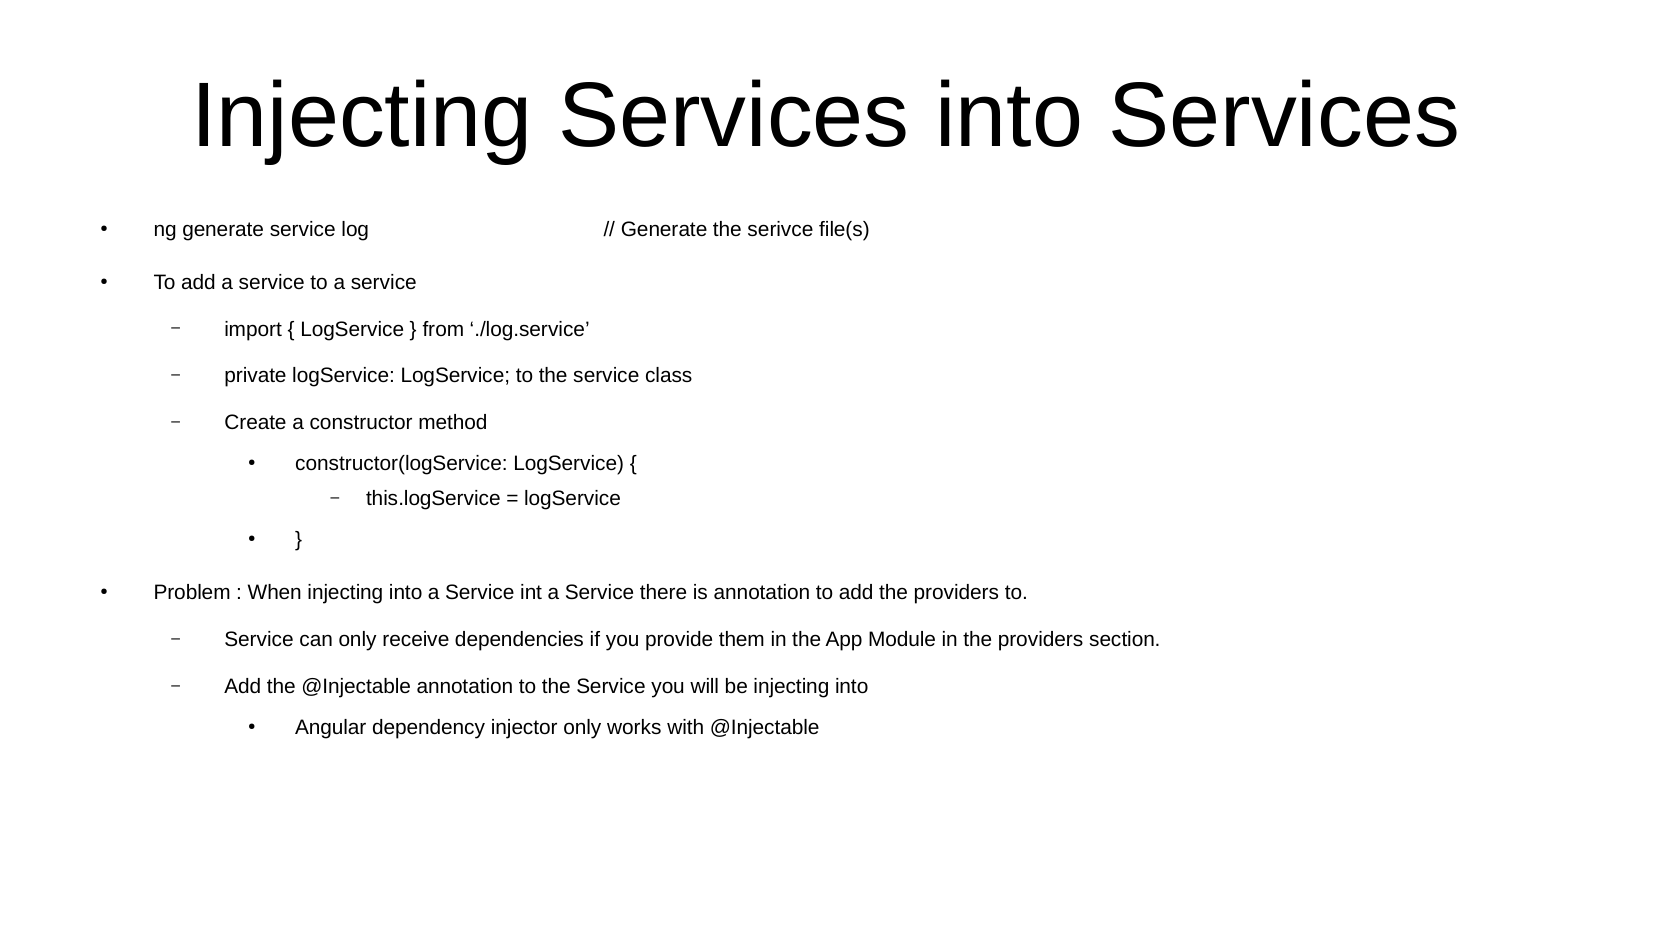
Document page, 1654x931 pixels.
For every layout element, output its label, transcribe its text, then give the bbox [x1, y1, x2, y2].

list ng generate service log // Generate the serivce file(s) To add a service to a service import { LogService } from ‘./log.service’ private logService: LogService; to the service class Create a constructor method constructor(logService: LogService) { this.logService = logService } Problem : When injecting into a Service int a Service there is annotation to add the providers to. Service can only receive dependencies if you provide them in the App Module in the providers section. Add the @Injectable annotation to the Service you will be injecting into Angular dependency injector only works with @Injectable [82, 217, 1606, 901]
title Injecting Services into Services [82, 37, 1571, 193]
